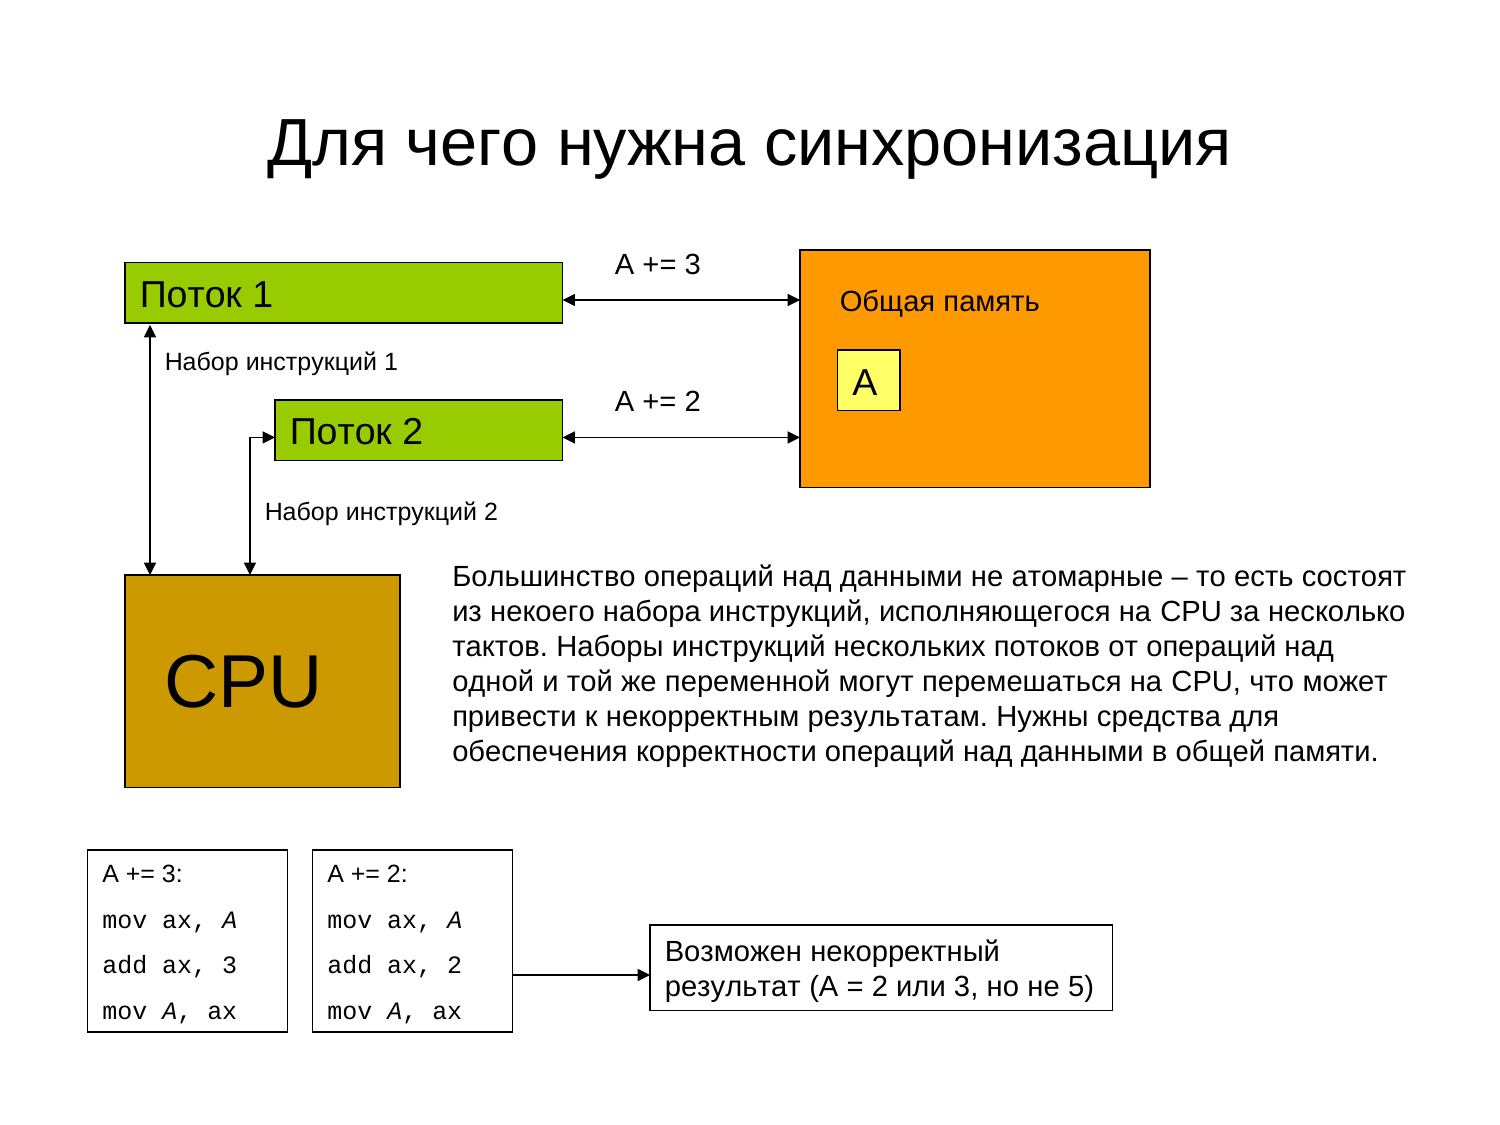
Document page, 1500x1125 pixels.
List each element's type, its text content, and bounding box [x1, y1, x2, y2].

text_box Набор инструкций 1 [149, 337, 475, 383]
text_box Поток 2 [275, 399, 563, 461]
text_box Большинство операций над данными не атомарные – то есть состоят из некоего набора инструкций, исполняющегося на CPU за несколько тактов. Наборы инструкций нескольких потоков от операций над одной и той же переменной могут перемешаться на CPU, что может привести к некорректным результатам. Нужны средства для обеспечения корректности операций над данными в общей памяти. [437, 549, 1426, 776]
text_box Поток 1 [125, 262, 563, 323]
text_box A [837, 349, 901, 411]
text_box A += 3 [599, 237, 726, 288]
text_box [800, 249, 1150, 488]
text_box Набор инструкций 2 [249, 487, 576, 533]
text_box A += 3: mov ax, A add ax, 3 mov A, ax [87, 849, 288, 1032]
text_box [125, 575, 400, 788]
text_box CPU [150, 624, 376, 731]
text_box Возможен некорректный результат (A = 2 или 3, но не 5) [649, 924, 1113, 1011]
text_box A += 2: mov ax, A add ax, 2 mov A, ax [312, 849, 513, 1032]
text_box Общая память [824, 274, 1101, 326]
text_box A += 2 [600, 374, 751, 426]
title Для чего нужна синхронизация [75, 45, 1426, 233]
